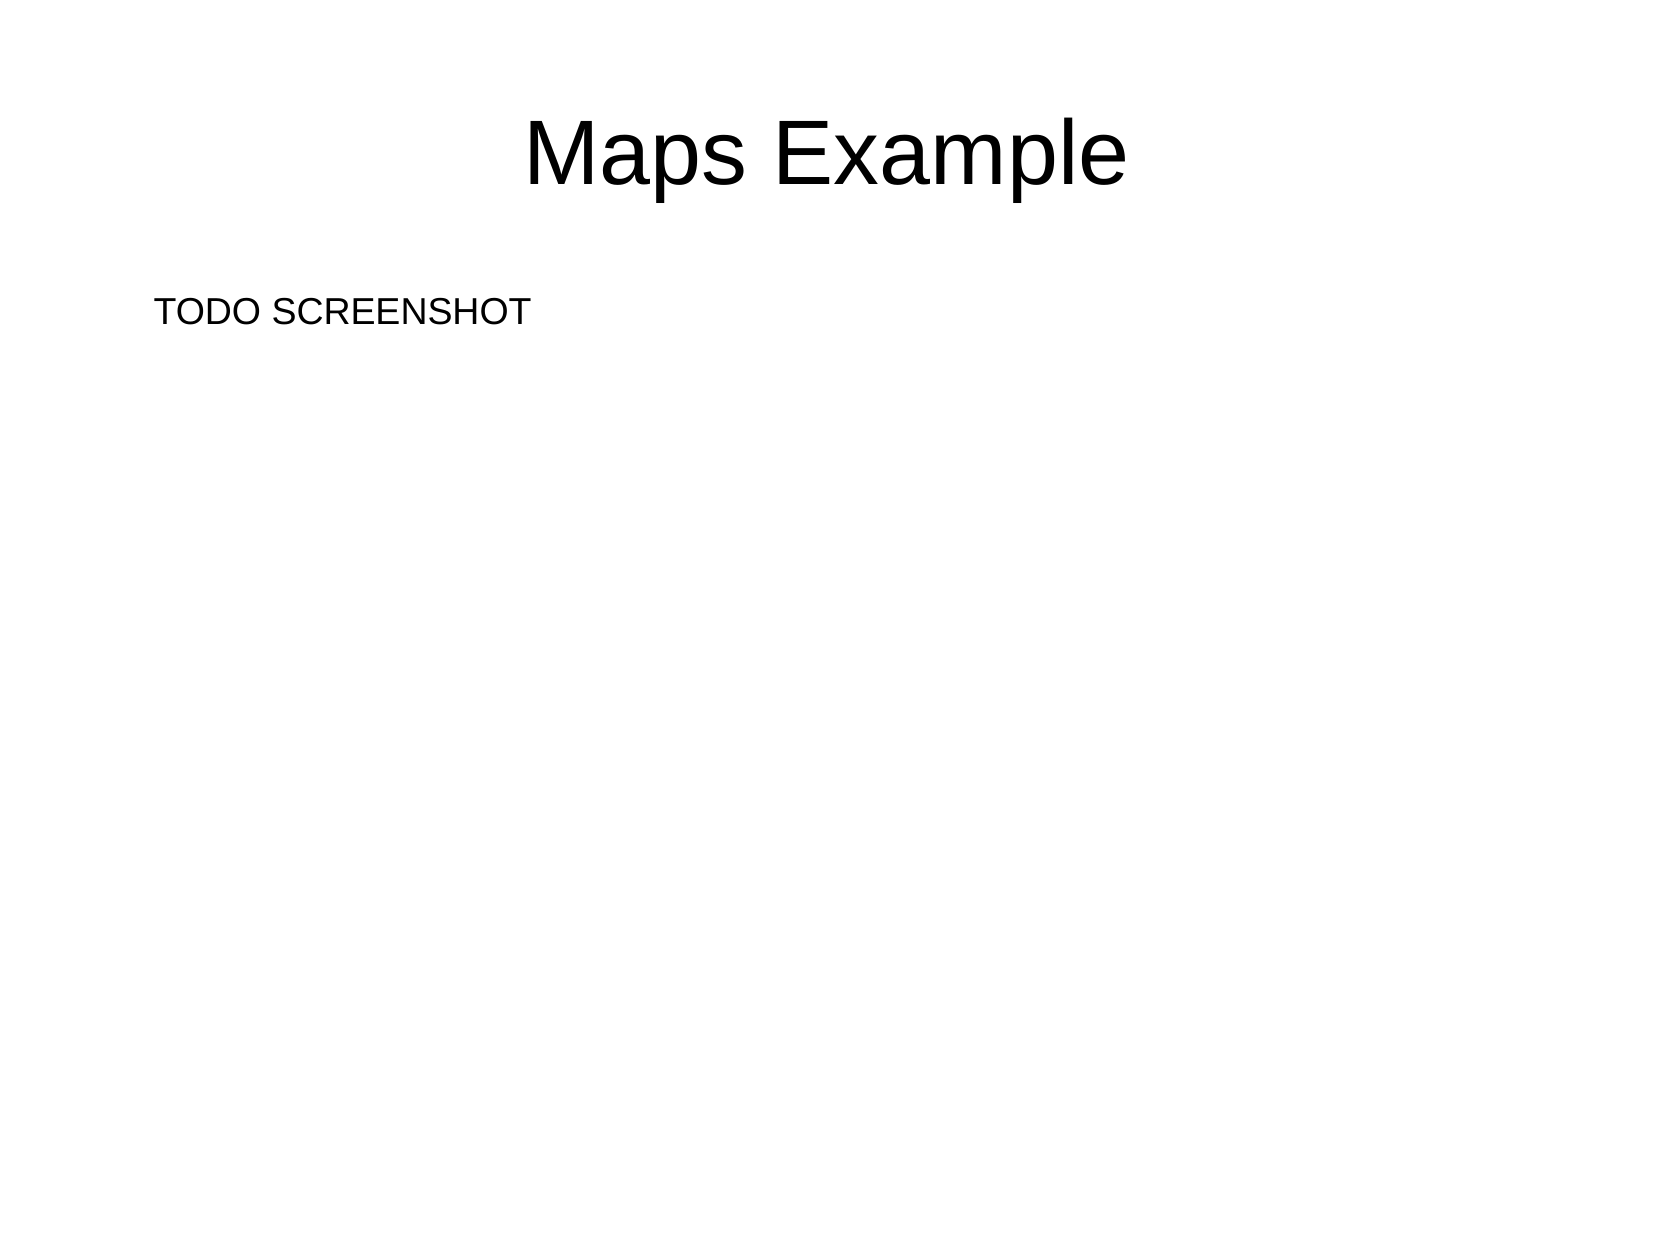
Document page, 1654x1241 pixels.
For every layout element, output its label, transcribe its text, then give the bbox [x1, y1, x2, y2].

title Maps Example [82, 56, 1571, 250]
list TODO SCREENSHOT [82, 290, 1571, 1094]
